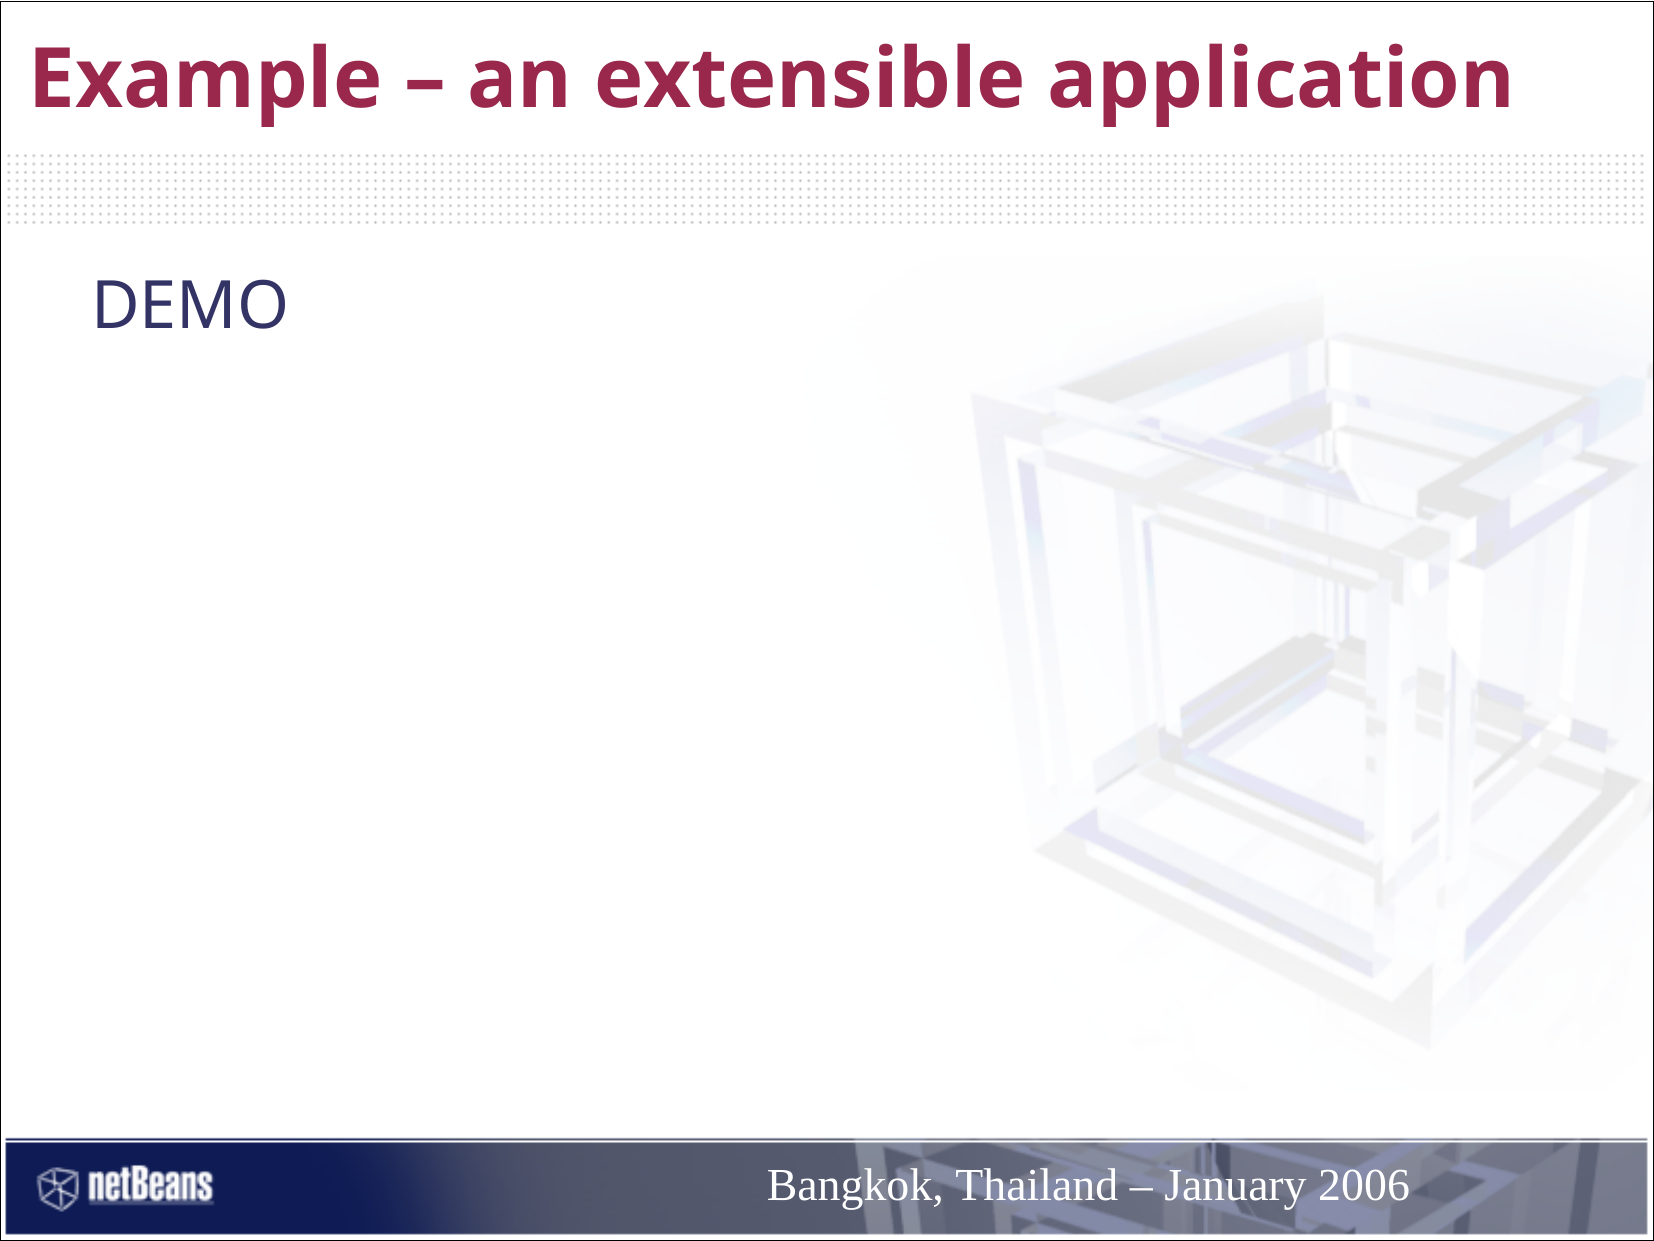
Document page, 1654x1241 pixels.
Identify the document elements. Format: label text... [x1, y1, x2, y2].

list DEMO [73, 257, 1574, 1127]
title Example – an extensible application [28, 0, 1619, 152]
picture [1, 2, 1653, 1240]
